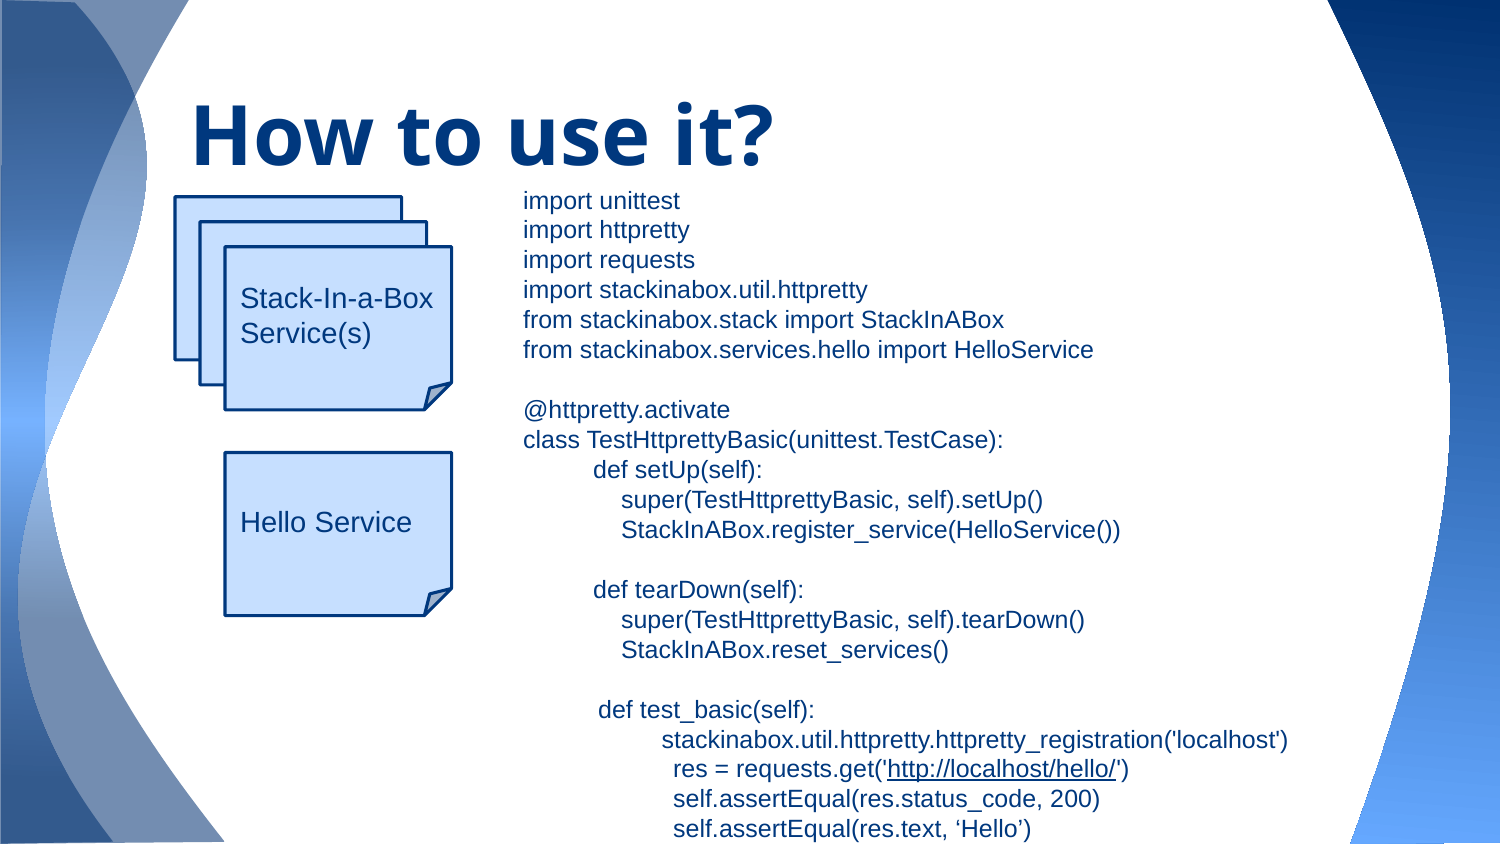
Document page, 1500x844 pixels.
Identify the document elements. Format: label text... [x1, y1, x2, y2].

title How to use it? [174, 33, 1425, 197]
text_box Stack-In-a-Box Service(s) [225, 246, 452, 410]
text_box [174, 196, 427, 385]
text_box import unittest import httpretty import requests import stackinabox.util.httpretty from stackinabox.stack import StackInABox from stackinabox.services.hello import HelloService @httpretty.activate class TestHttprettyBasic(unittest.TestCase): def setUp(self): super(TestHttprettyBasic, self).setUp() StackInABox.register_service(HelloService()) def tearDown(self): super(TestHttprettyBasic, self).tearDown() StackInABox.reset_services() def test_basic(self): stackinabox.util.httpretty.httpretty_registration('localhost') res = requests.get('http://localhost/hello/') self.assertEqual(res.status_code, 200) self.assertEqual(res.text, ‘Hello’) [508, 169, 1452, 844]
text_box Hello Service [225, 452, 452, 616]
